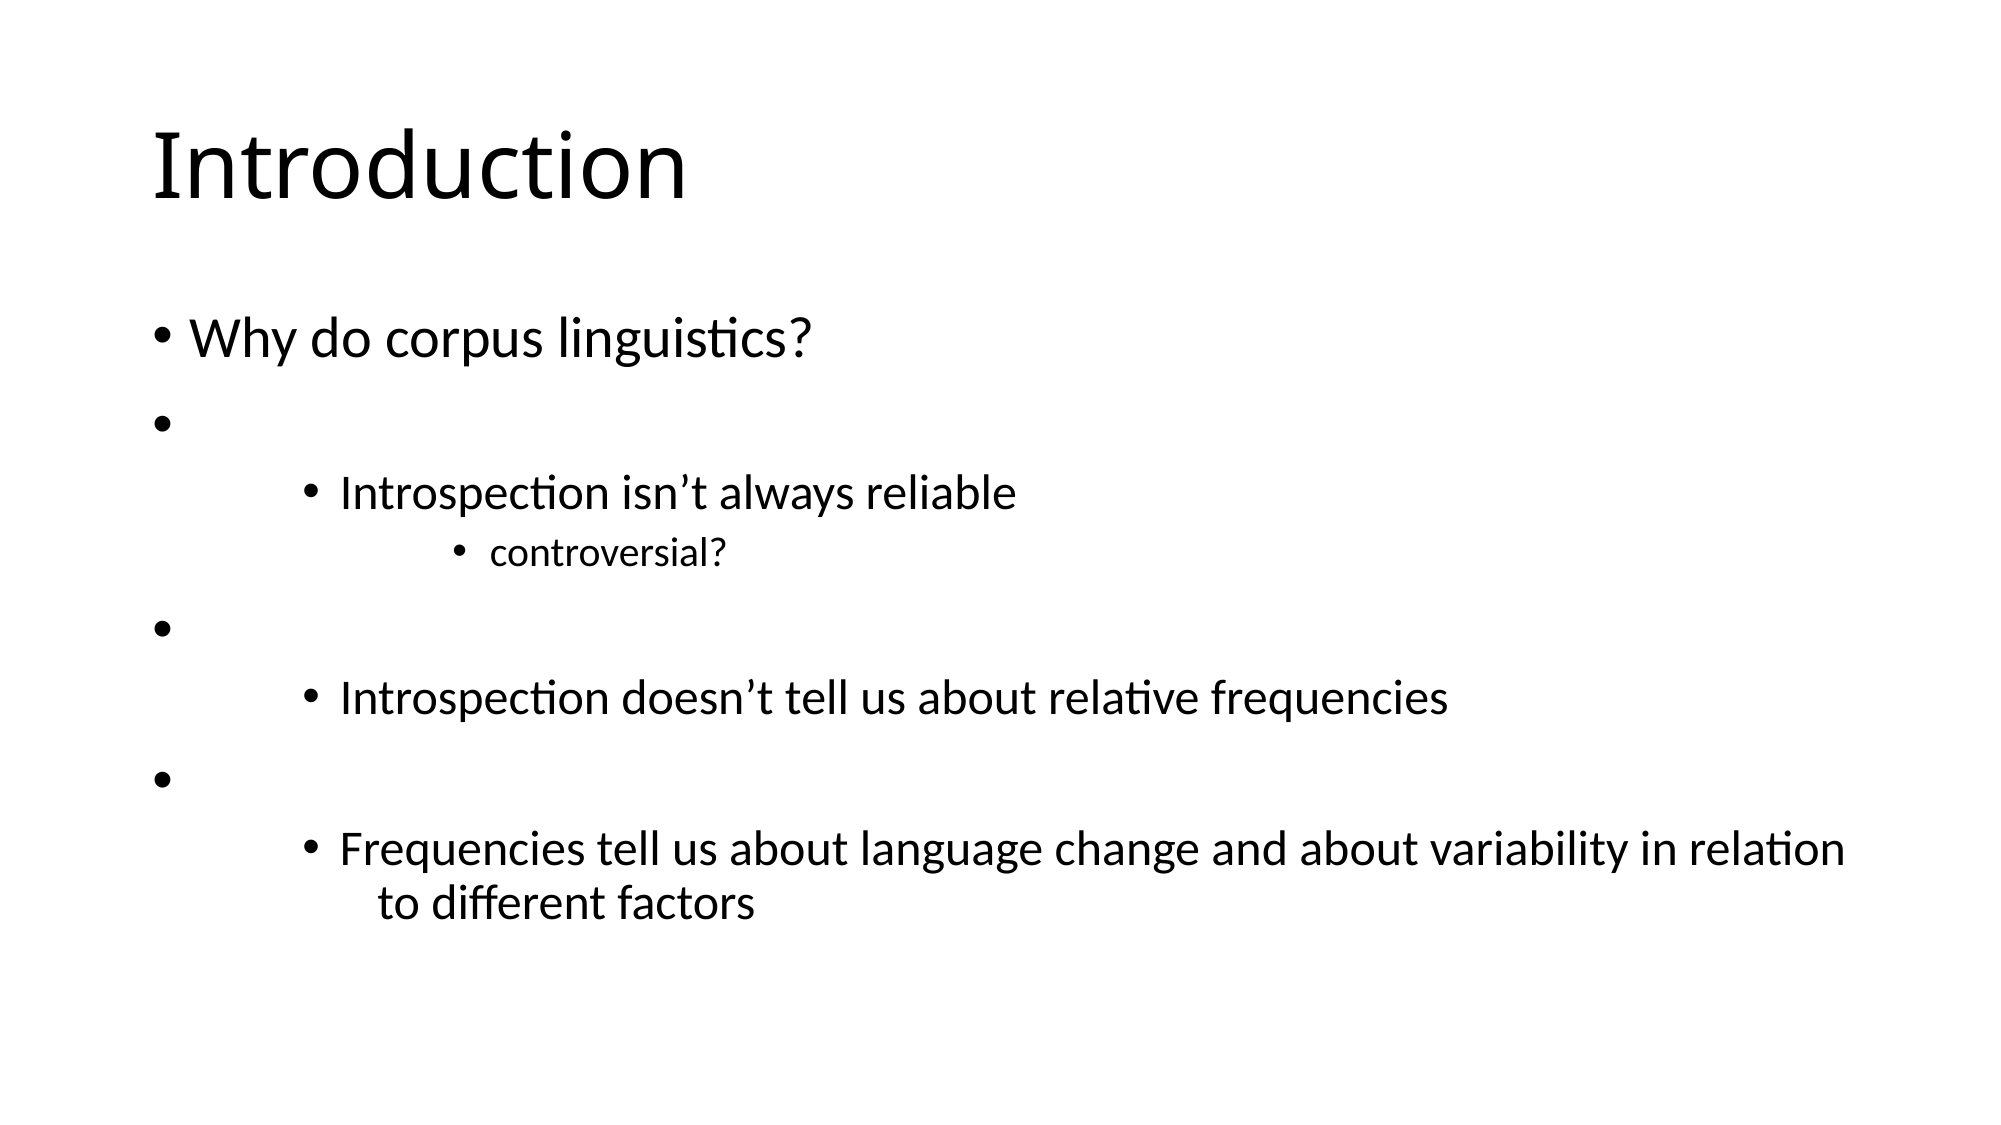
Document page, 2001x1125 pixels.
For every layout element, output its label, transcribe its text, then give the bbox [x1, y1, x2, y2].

list Why do corpus linguistics? Introspection isn’t always reliable controversial? Introspection doesn’t tell us about relative frequencies Frequencies tell us about language change and about variability in relation to different factors [137, 299, 1863, 1014]
title Introduction [137, 59, 1863, 278]
